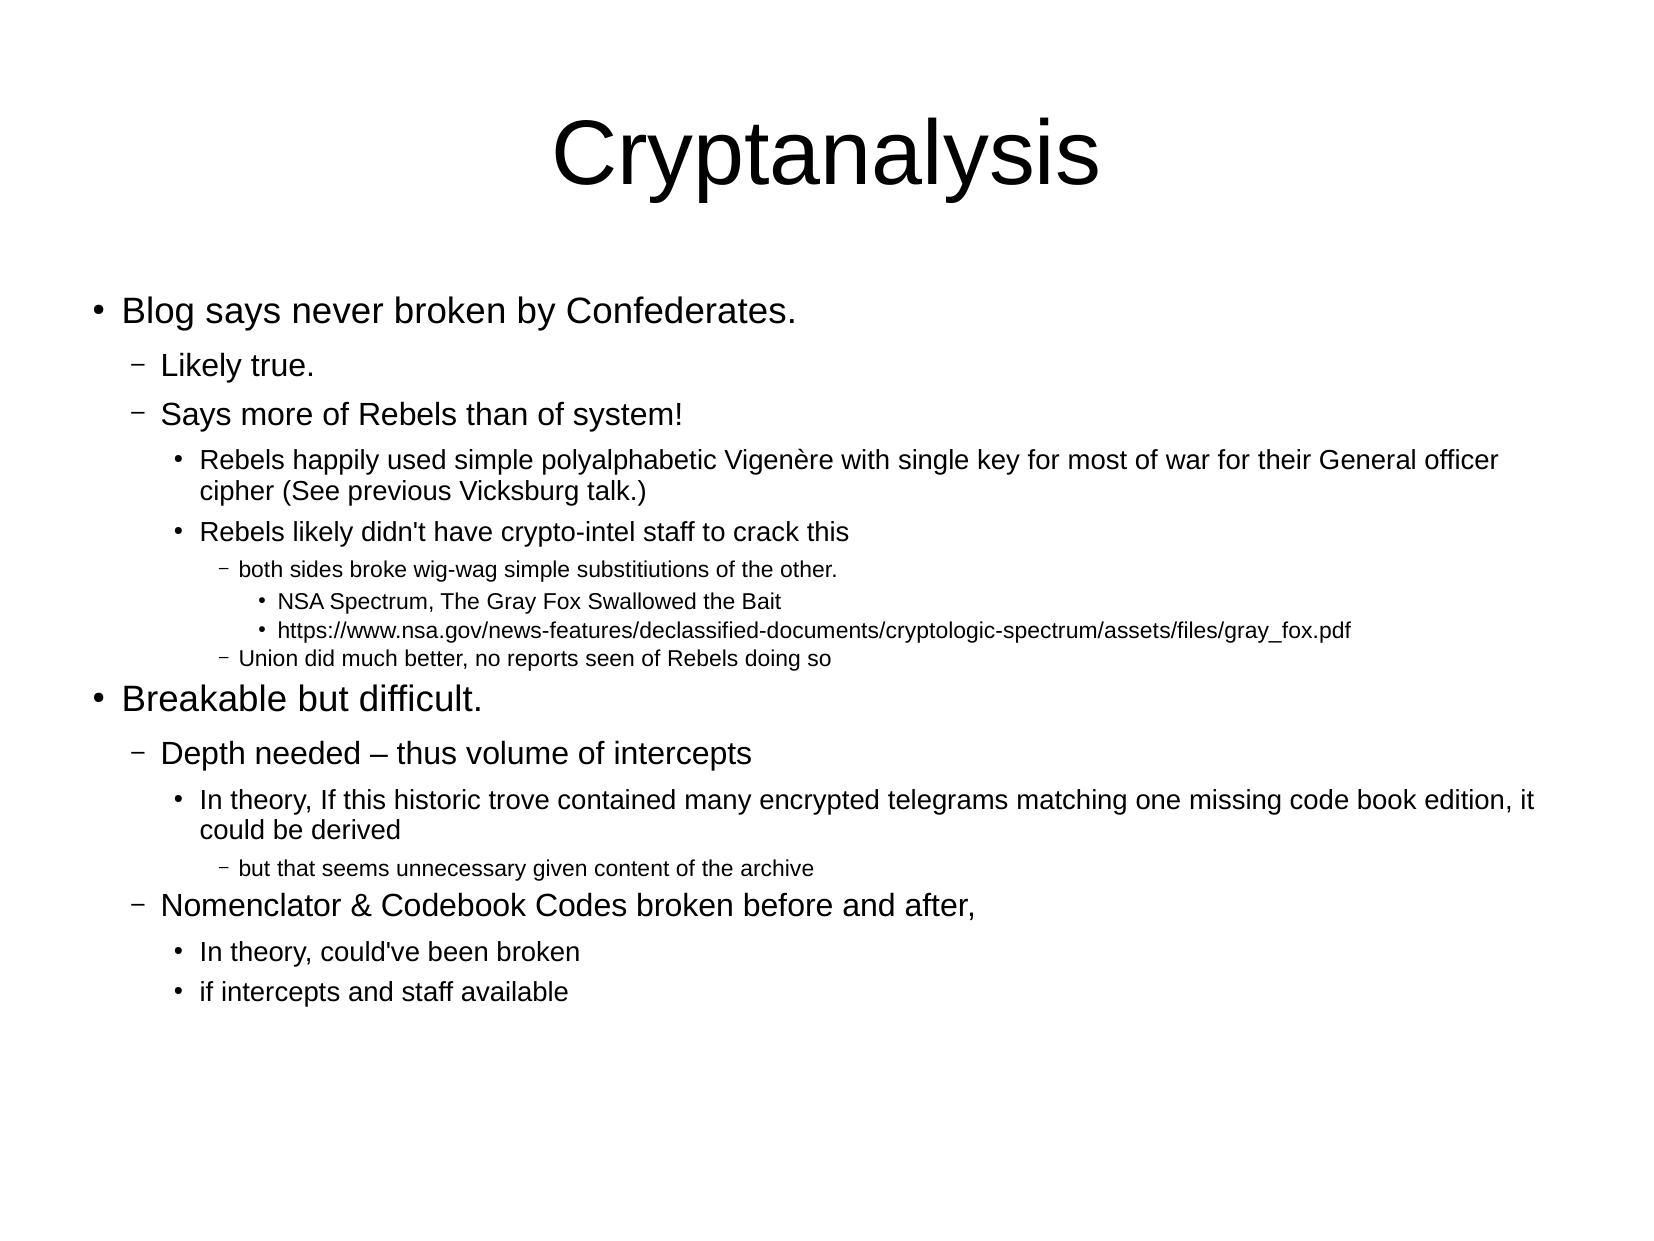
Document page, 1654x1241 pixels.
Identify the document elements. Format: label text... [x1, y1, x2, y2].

list Blog says never broken by Confederates. Likely true. Says more of Rebels than of system! Rebels happily used simple polyalphabetic Vigenère with single key for most of war for their General officer cipher (See previous Vicksburg talk.) Rebels likely didn't have crypto-intel staff to crack this both sides broke wig-wag simple substitiutions of the other. NSA Spectrum, The Gray Fox Swallowed the Bait https://www.nsa.gov/news-features/declassified-documents/cryptologic-spectrum/assets/files/gray_fox.pdf Union did much better, no reports seen of Rebels doing so Breakable but difficult. Depth needed – thus volume of intercepts In theory, If this historic trove contained many encrypted telegrams matching one missing code book edition, it could be derived but that seems unnecessary given content of the archive Nomenclator & Codebook Codes broken before and after, In theory, could've been broken if intercepts and staff available [82, 290, 1571, 1010]
title Cryptanalysis [82, 49, 1571, 257]
